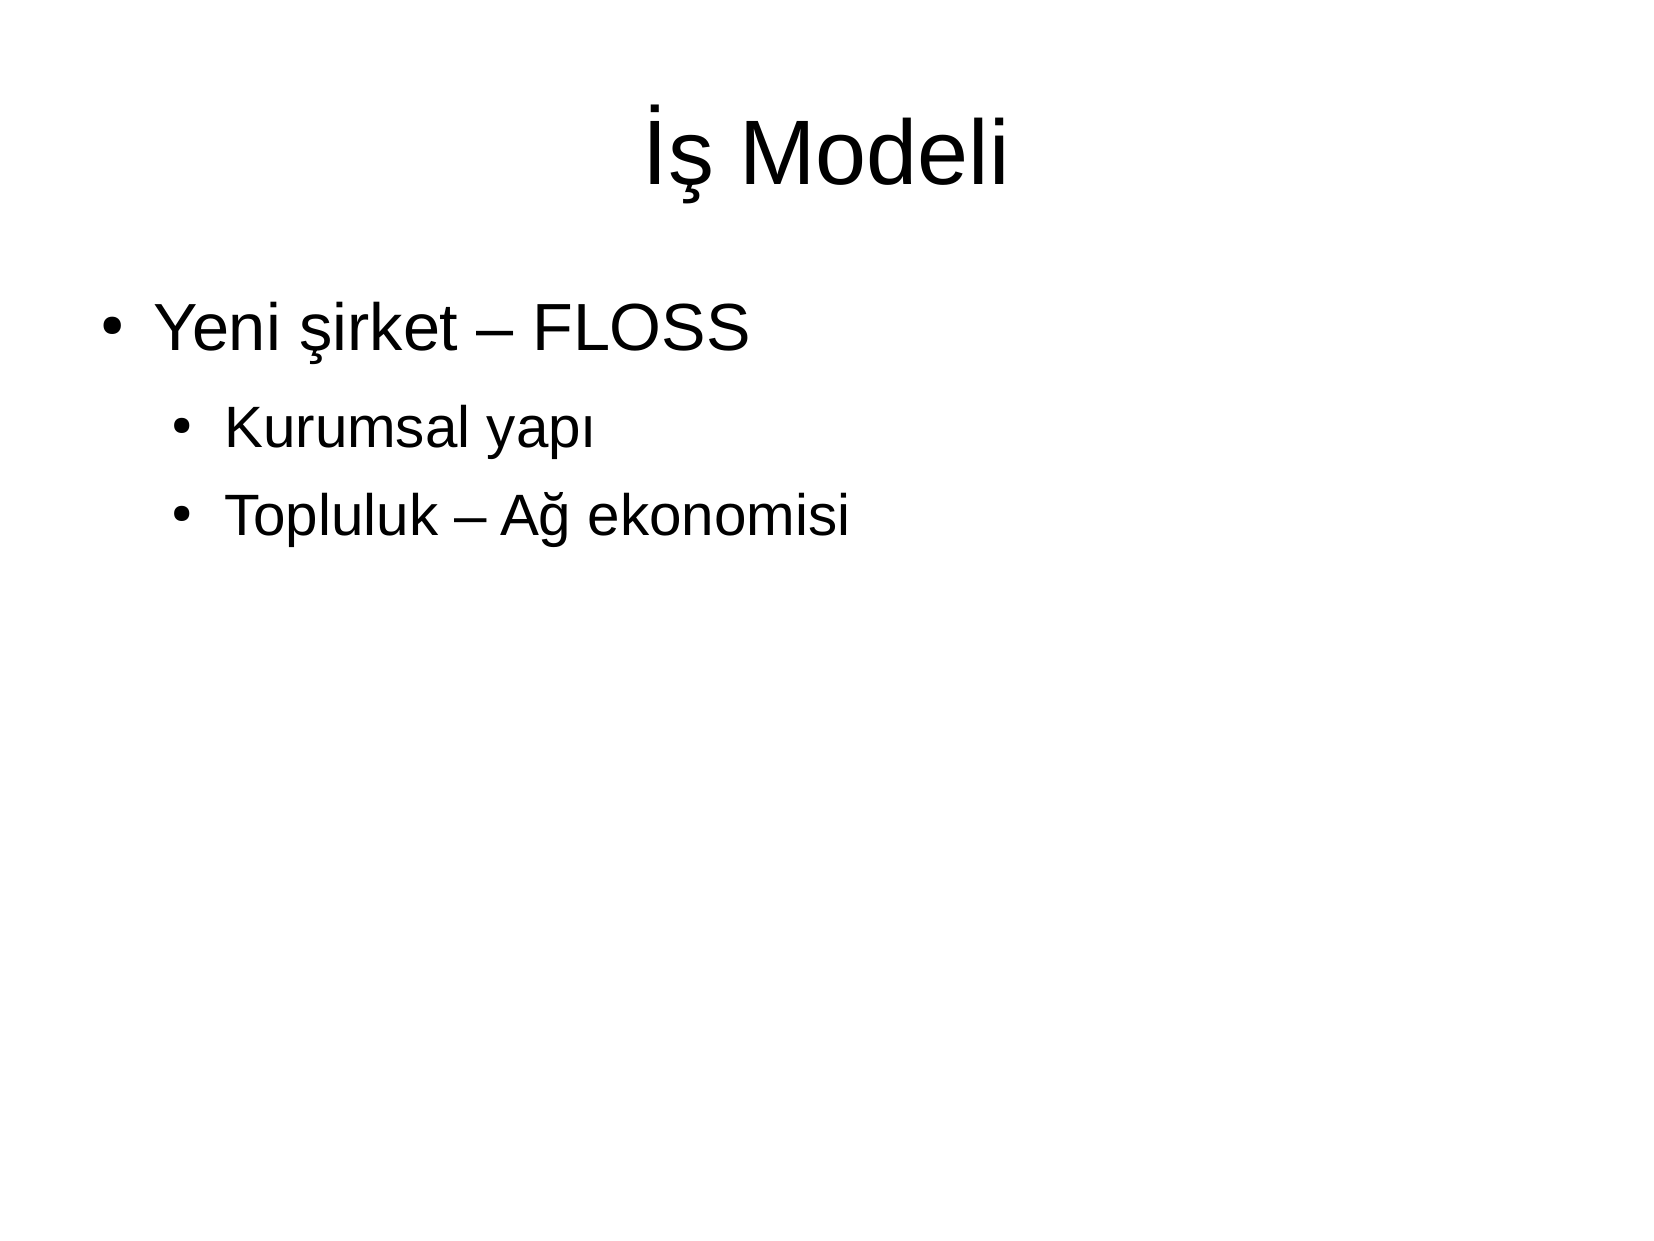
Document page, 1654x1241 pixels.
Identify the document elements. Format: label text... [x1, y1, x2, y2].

list Yeni şirket – FLOSS Kurumsal yapı Topluluk – Ağ ekonomisi [82, 290, 1571, 1109]
title İş Modeli [82, 49, 1571, 257]
